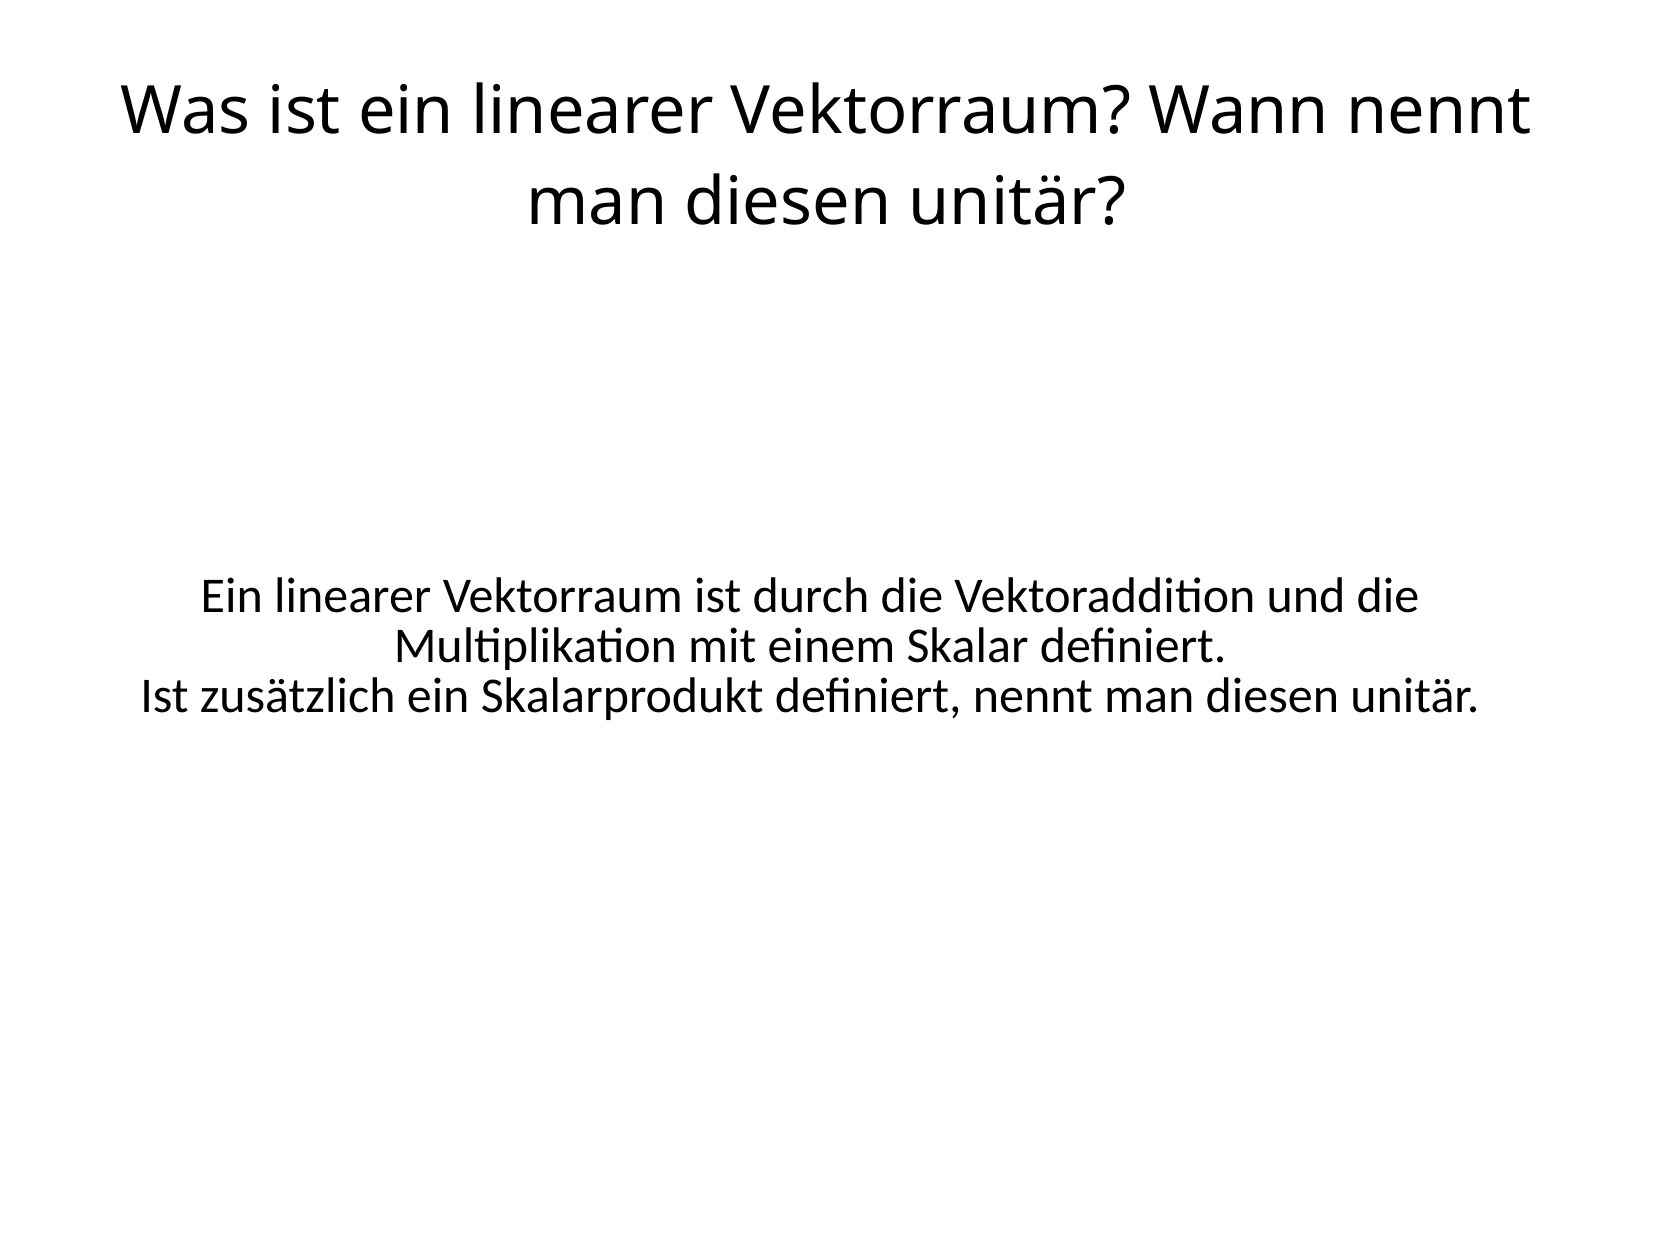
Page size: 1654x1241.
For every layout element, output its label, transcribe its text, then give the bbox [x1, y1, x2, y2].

title Was ist ein linearer Vektorraum? Wann nennt man diesen unitär? [82, 49, 1571, 257]
subtitle Ein linearer Vektorraum ist durch die Vektoraddition und die Multiplikation mit einem Skalar definiert. Ist zusätzlich ein Skalarprodukt definiert, nennt man diesen unitär. [82, 290, 1538, 1010]
